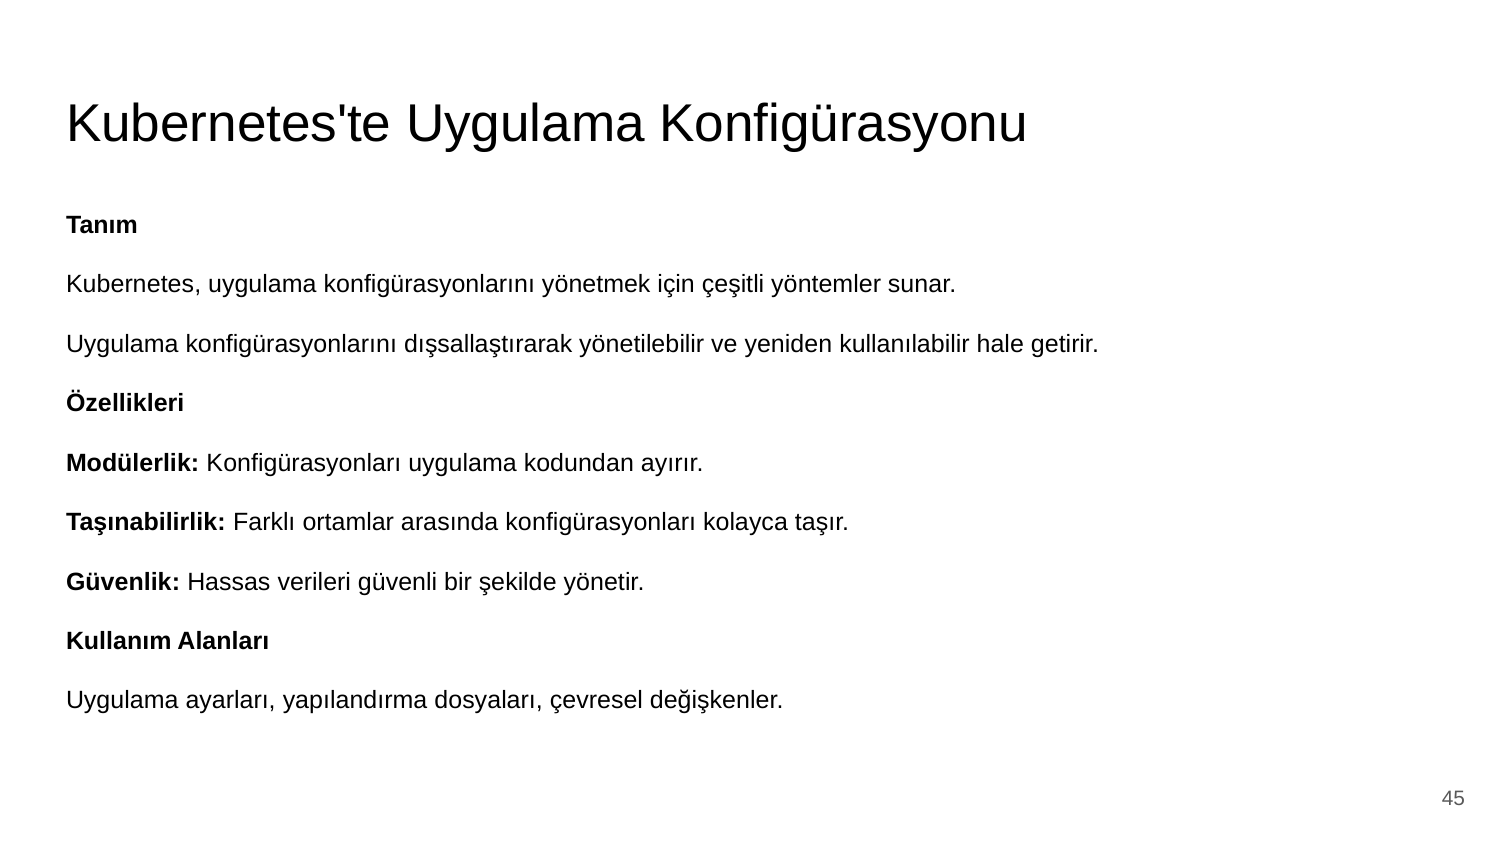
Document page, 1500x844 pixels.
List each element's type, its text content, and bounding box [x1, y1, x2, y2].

title Kubernetes'te Uygulama Konfigürasyonu [51, 72, 1449, 167]
list Tanım Kubernetes, uygulama konfigürasyonlarını yönetmek için çeşitli yöntemler sunar. Uygulama konfigürasyonlarını dışsallaştırarak yönetilebilir ve yeniden kullanılabilir hale getirir. Özellikleri Modülerlik: Konfigürasyonları uygulama kodundan ayırır. Taşınabilirlik: Farklı ortamlar arasında konfigürasyonları kolayca taşır. Güvenlik: Hassas verileri güvenli bir şekilde yönetir. Kullanım Alanları Uygulama ayarları, yapılandırma dosyaları, çevresel değişkenler. [51, 189, 1449, 750]
slide_number <number> [1389, 764, 1480, 830]
